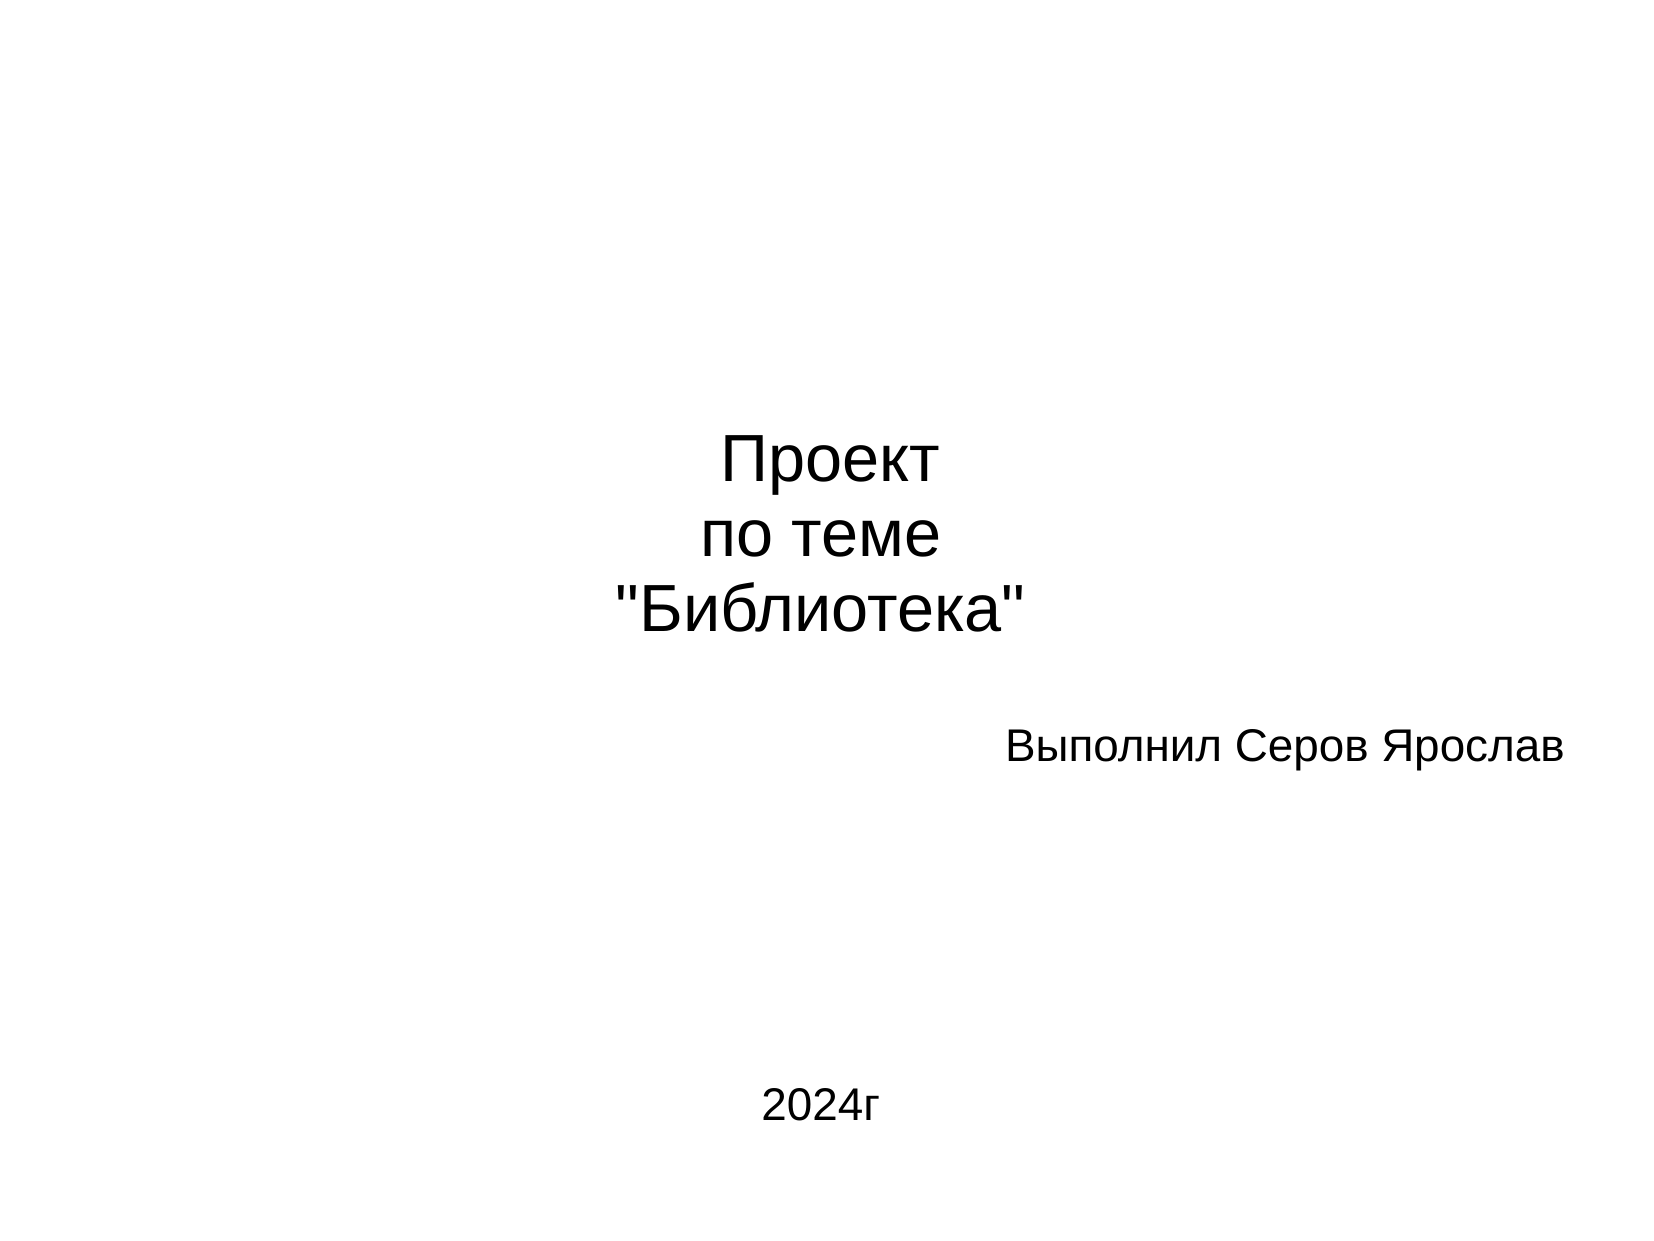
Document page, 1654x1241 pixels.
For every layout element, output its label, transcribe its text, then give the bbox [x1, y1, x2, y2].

subtitle Проект по теме "Библиотека" Выполнил Серов Ярослав 2024г [76, 118, 1565, 1178]
